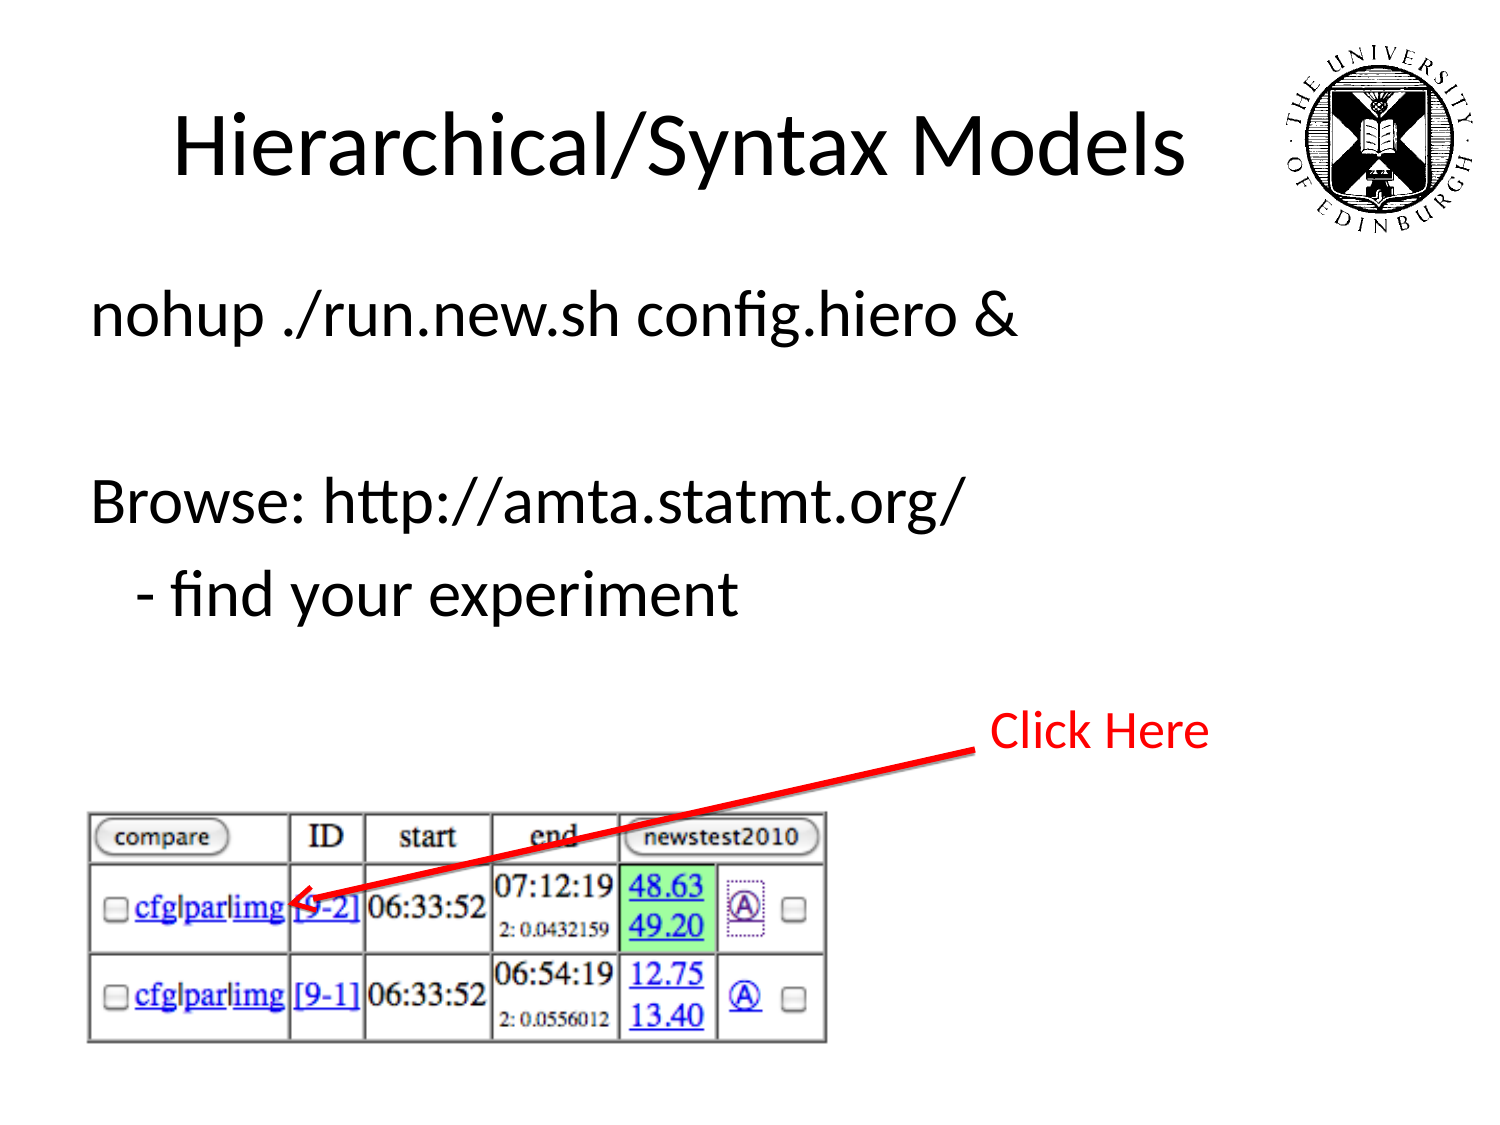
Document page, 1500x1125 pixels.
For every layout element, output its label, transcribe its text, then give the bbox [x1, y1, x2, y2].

text_box Click Here [976, 687, 1226, 768]
title Hierarchical/Syntax Models [75, 45, 1286, 233]
list nohup ./run.new.sh config.hiero & Browse: http://amta.statmt.org/ - find your experiment [75, 262, 1425, 1005]
picture [1286, 45, 1473, 233]
picture [75, 789, 884, 1075]
